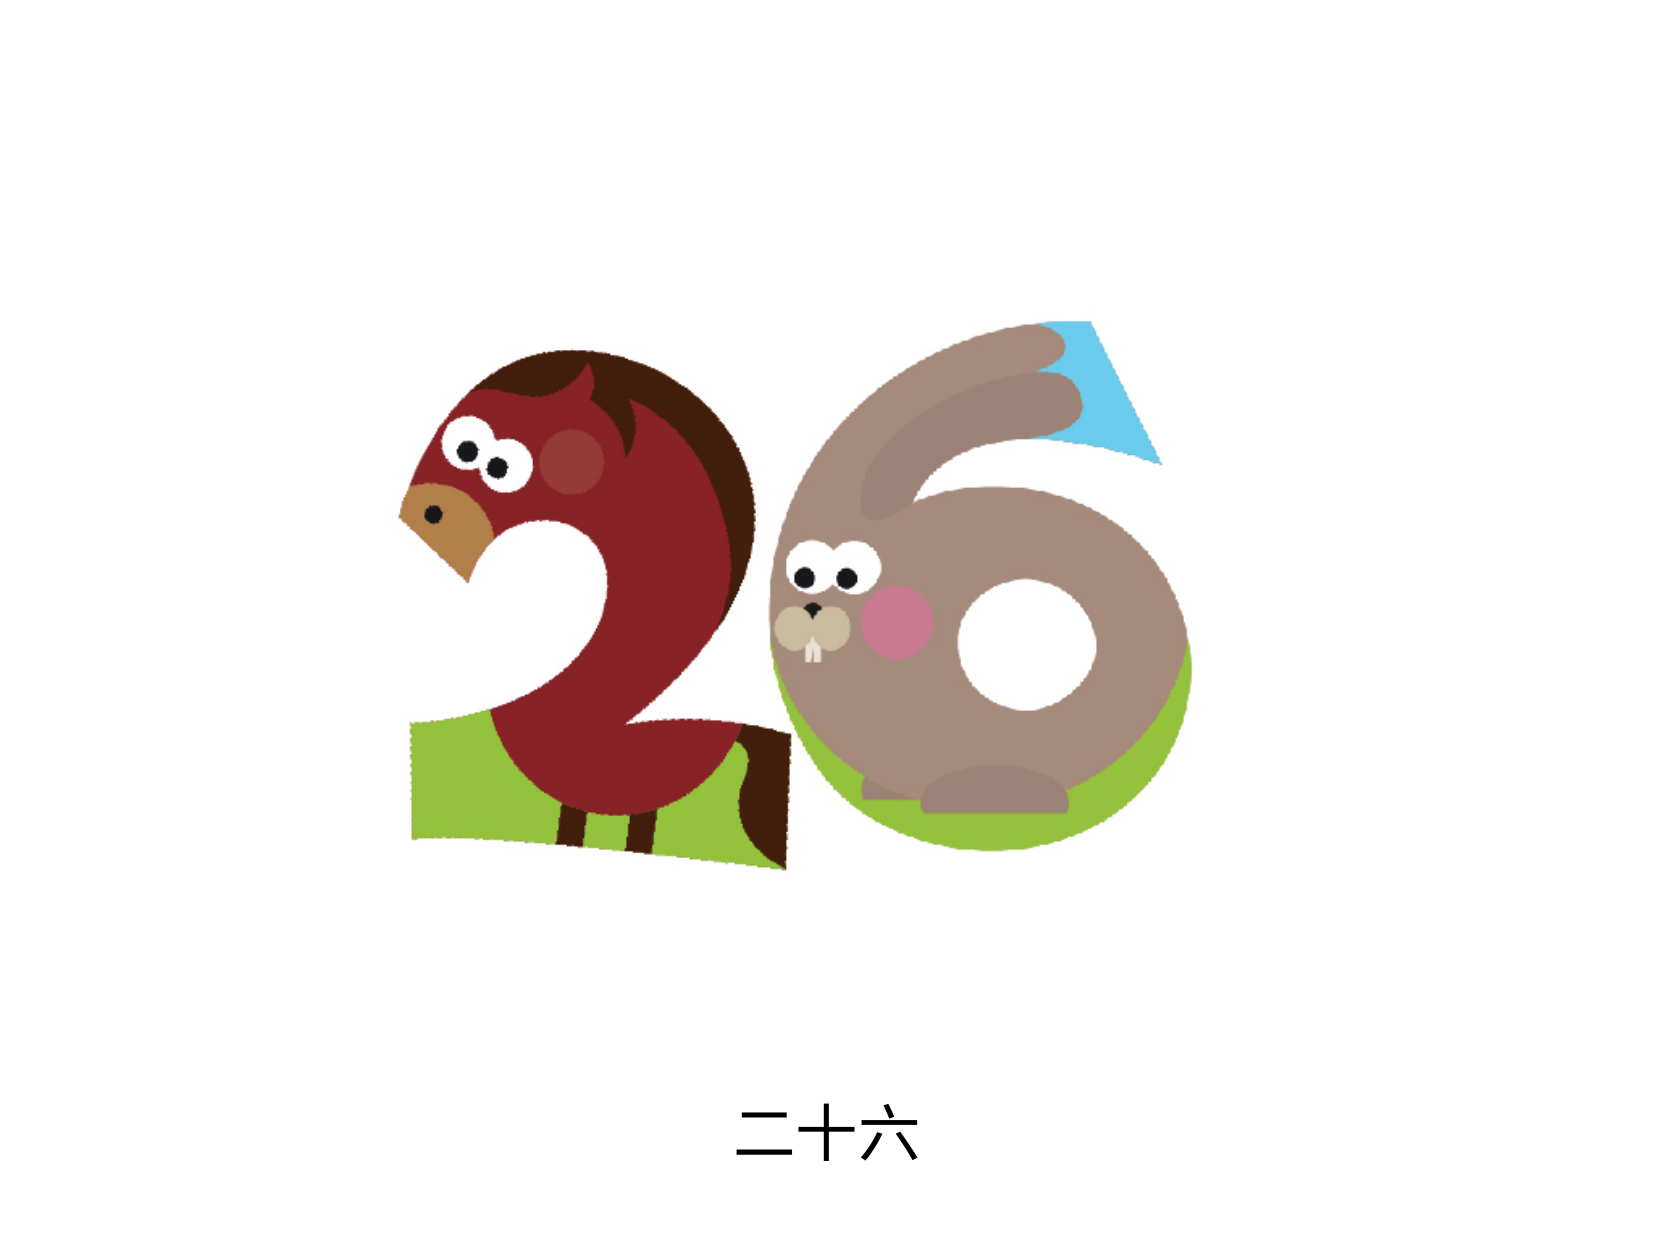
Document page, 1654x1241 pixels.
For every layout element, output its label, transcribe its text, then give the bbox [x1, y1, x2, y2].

picture [0, 0, 1654, 1241]
title 二十六 [82, 1025, 1571, 1233]
